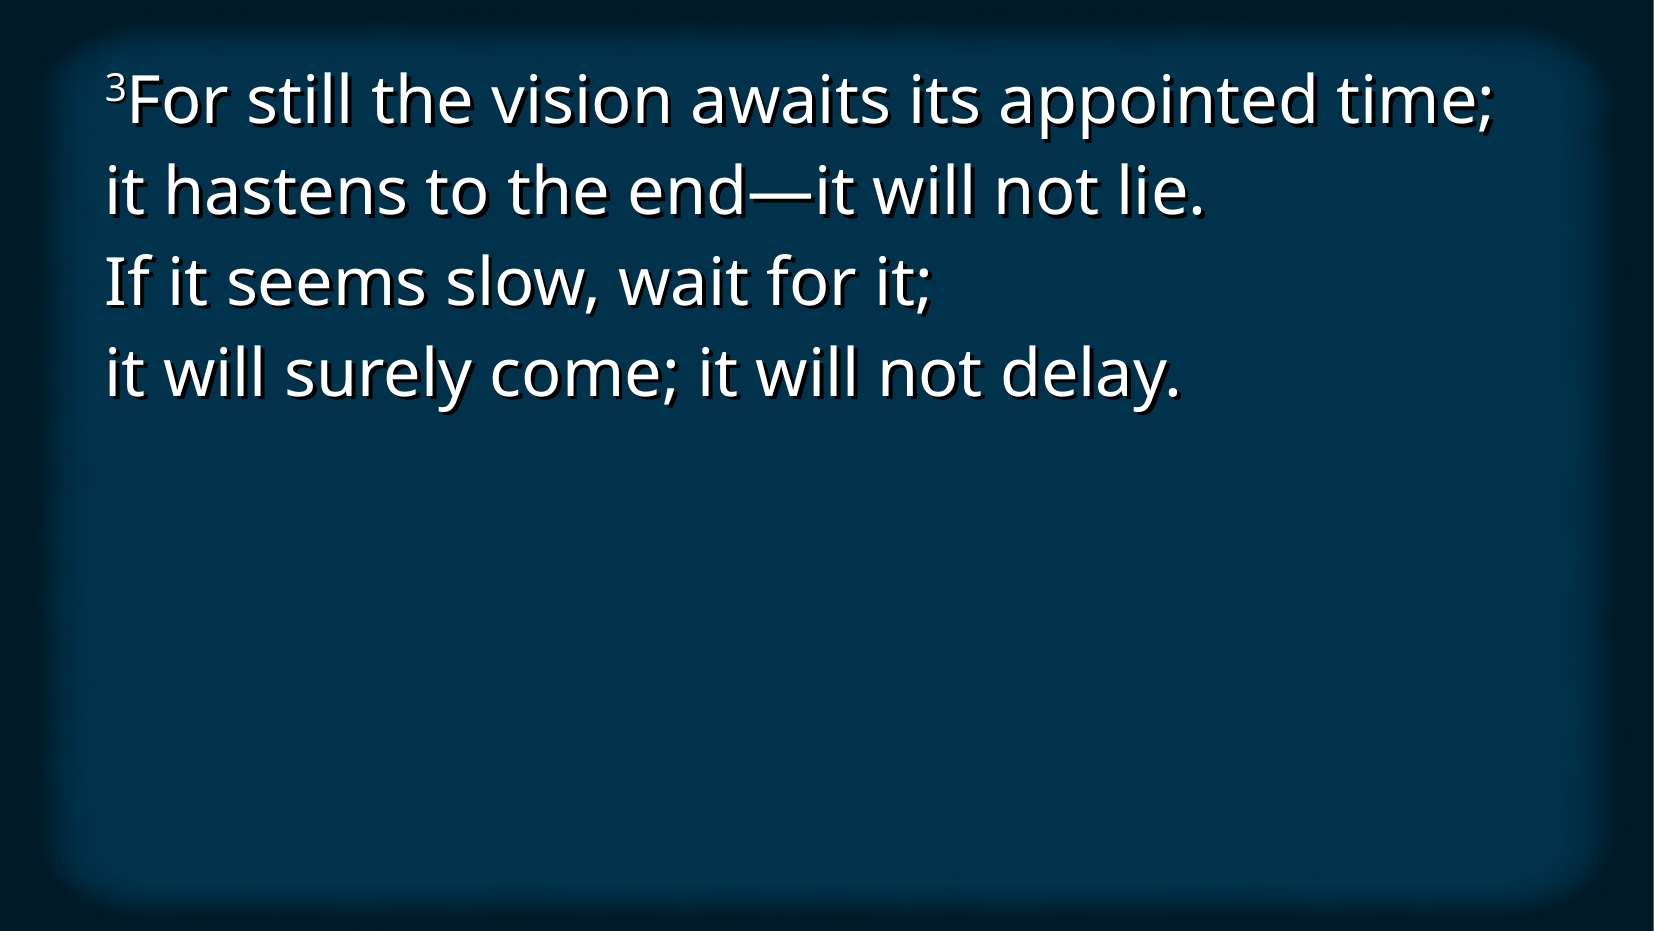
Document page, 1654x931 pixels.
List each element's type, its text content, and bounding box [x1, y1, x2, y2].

picture [0, 0, 1654, 931]
text_box 3For still the vision awaits its appointed time; it hastens to the end—it will not lie. If it seems slow, wait for it; it will surely come; it will not delay. [90, 45, 1561, 415]
